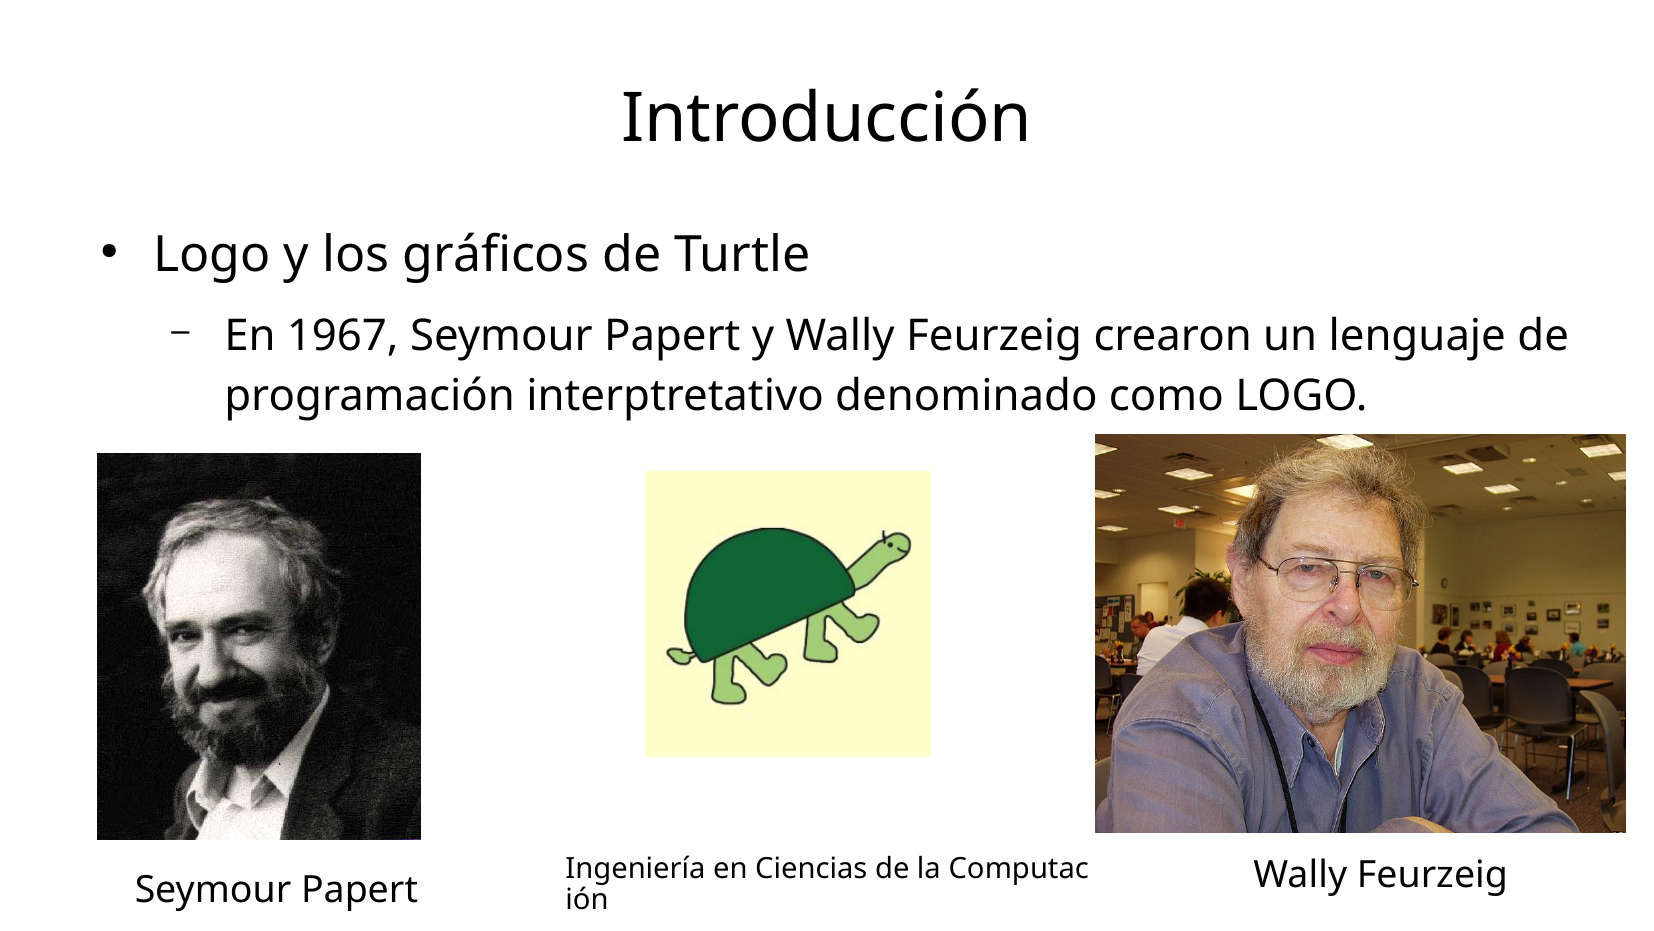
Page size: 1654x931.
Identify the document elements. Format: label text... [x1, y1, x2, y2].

picture [645, 471, 931, 758]
text_box Wally Feurzeig [1238, 840, 1498, 904]
list Logo y los gráficos de Turtle En 1967, Seymour Papert y Wally Feurzeig crearon un lenguaje de programación interptretativo denominado como LOGO. [82, 217, 1571, 758]
picture [97, 453, 421, 841]
picture [1095, 434, 1626, 833]
title Introducción [82, 37, 1571, 193]
text_box Seymour Papert [120, 855, 402, 919]
